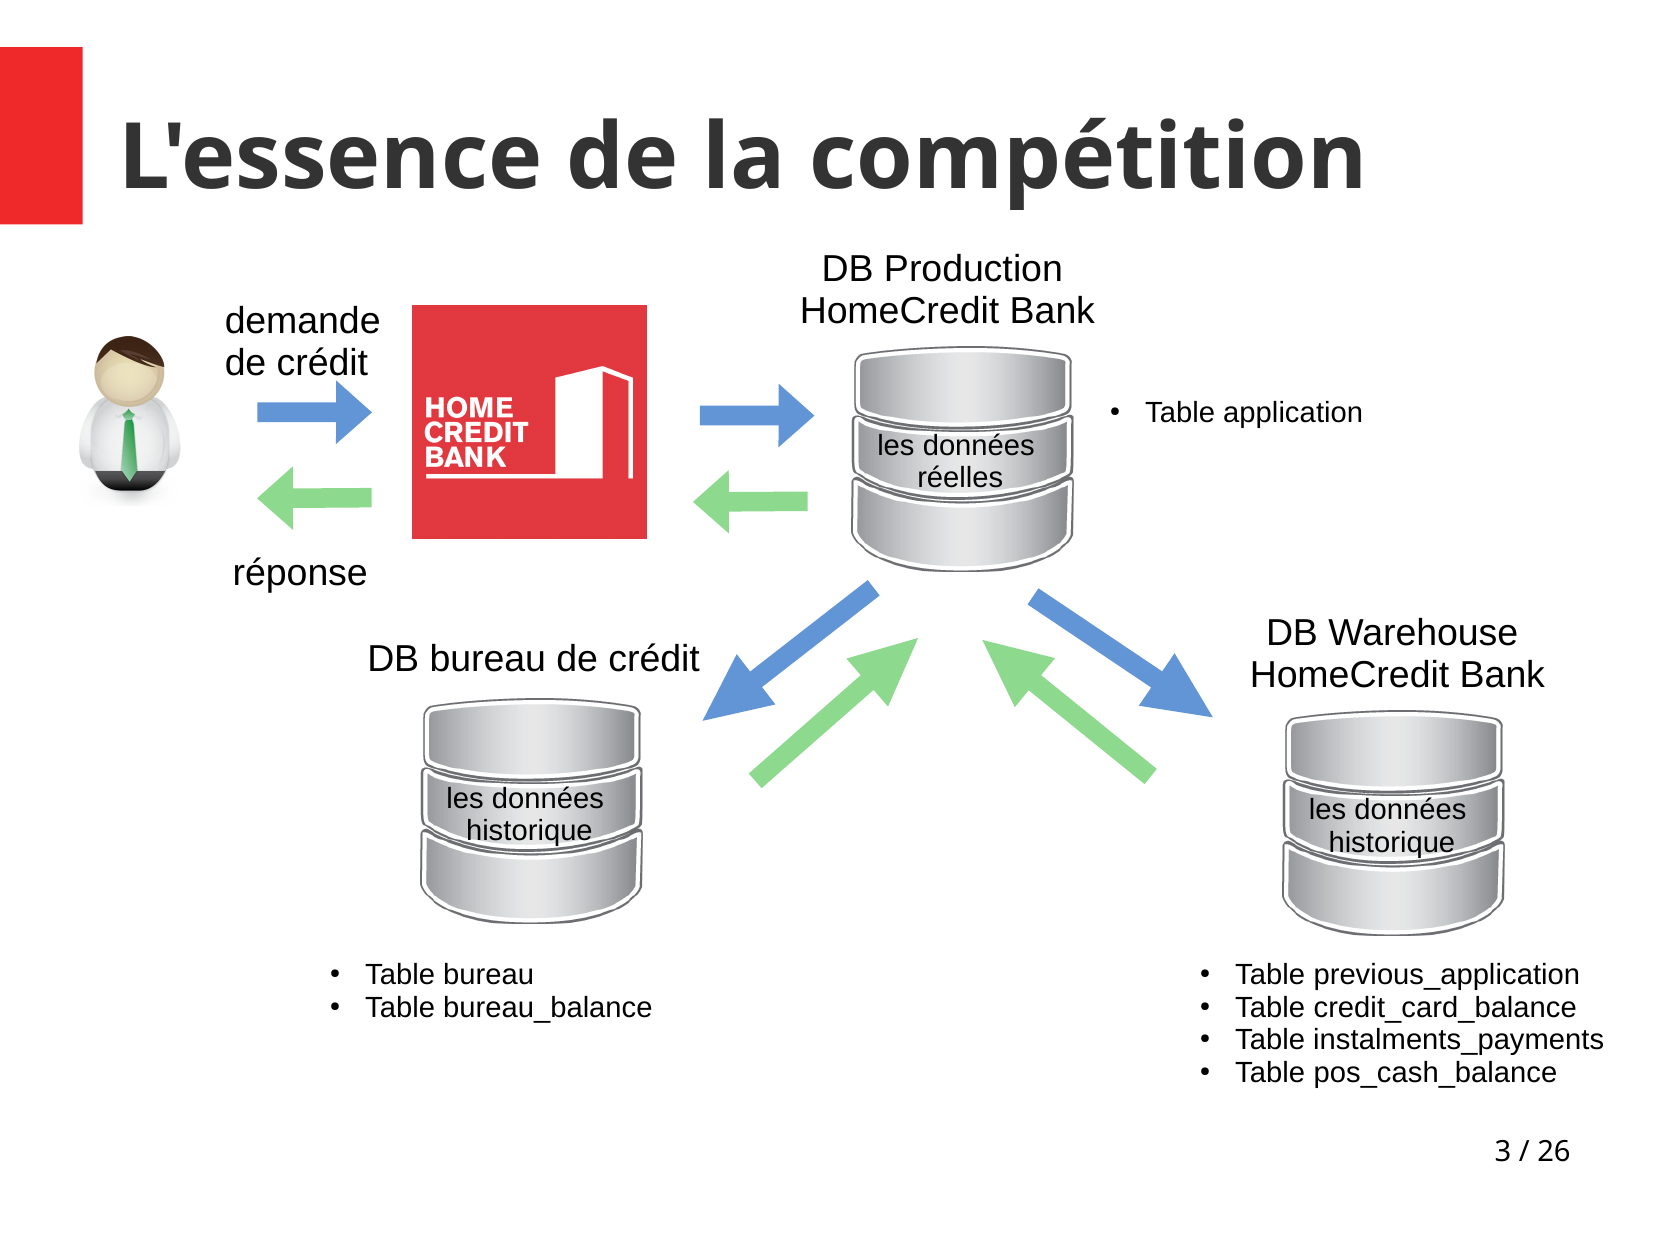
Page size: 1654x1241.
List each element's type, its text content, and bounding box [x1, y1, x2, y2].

picture [253, 462, 376, 534]
text_box demande de crédit [210, 292, 407, 392]
title L'essence de la compétition [118, 49, 1571, 257]
text_box les données historique [1294, 785, 1491, 867]
picture [696, 380, 818, 451]
text_box les données historique [431, 774, 628, 855]
text_box DB Warehouse HomeCredit Bank [1235, 604, 1561, 703]
text_box les données réelles [862, 421, 1059, 502]
picture [420, 698, 643, 924]
text_box Table bureau Table bureau_balance [315, 950, 751, 1097]
picture [1282, 710, 1505, 936]
text_box DB bureau de crédit [352, 630, 728, 692]
picture [67, 327, 193, 506]
picture [412, 305, 647, 539]
text_box DB Production HomeCredit Bank [785, 240, 1111, 339]
text_box Table previous_application Table credit_card_balance Table instalments_payments Table pos_cash_balance [1185, 950, 1621, 1097]
picture [254, 392, 376, 448]
picture [689, 465, 811, 538]
text_box réponse [217, 544, 383, 602]
text_box Table application [1095, 388, 1403, 437]
picture [676, 346, 1235, 812]
